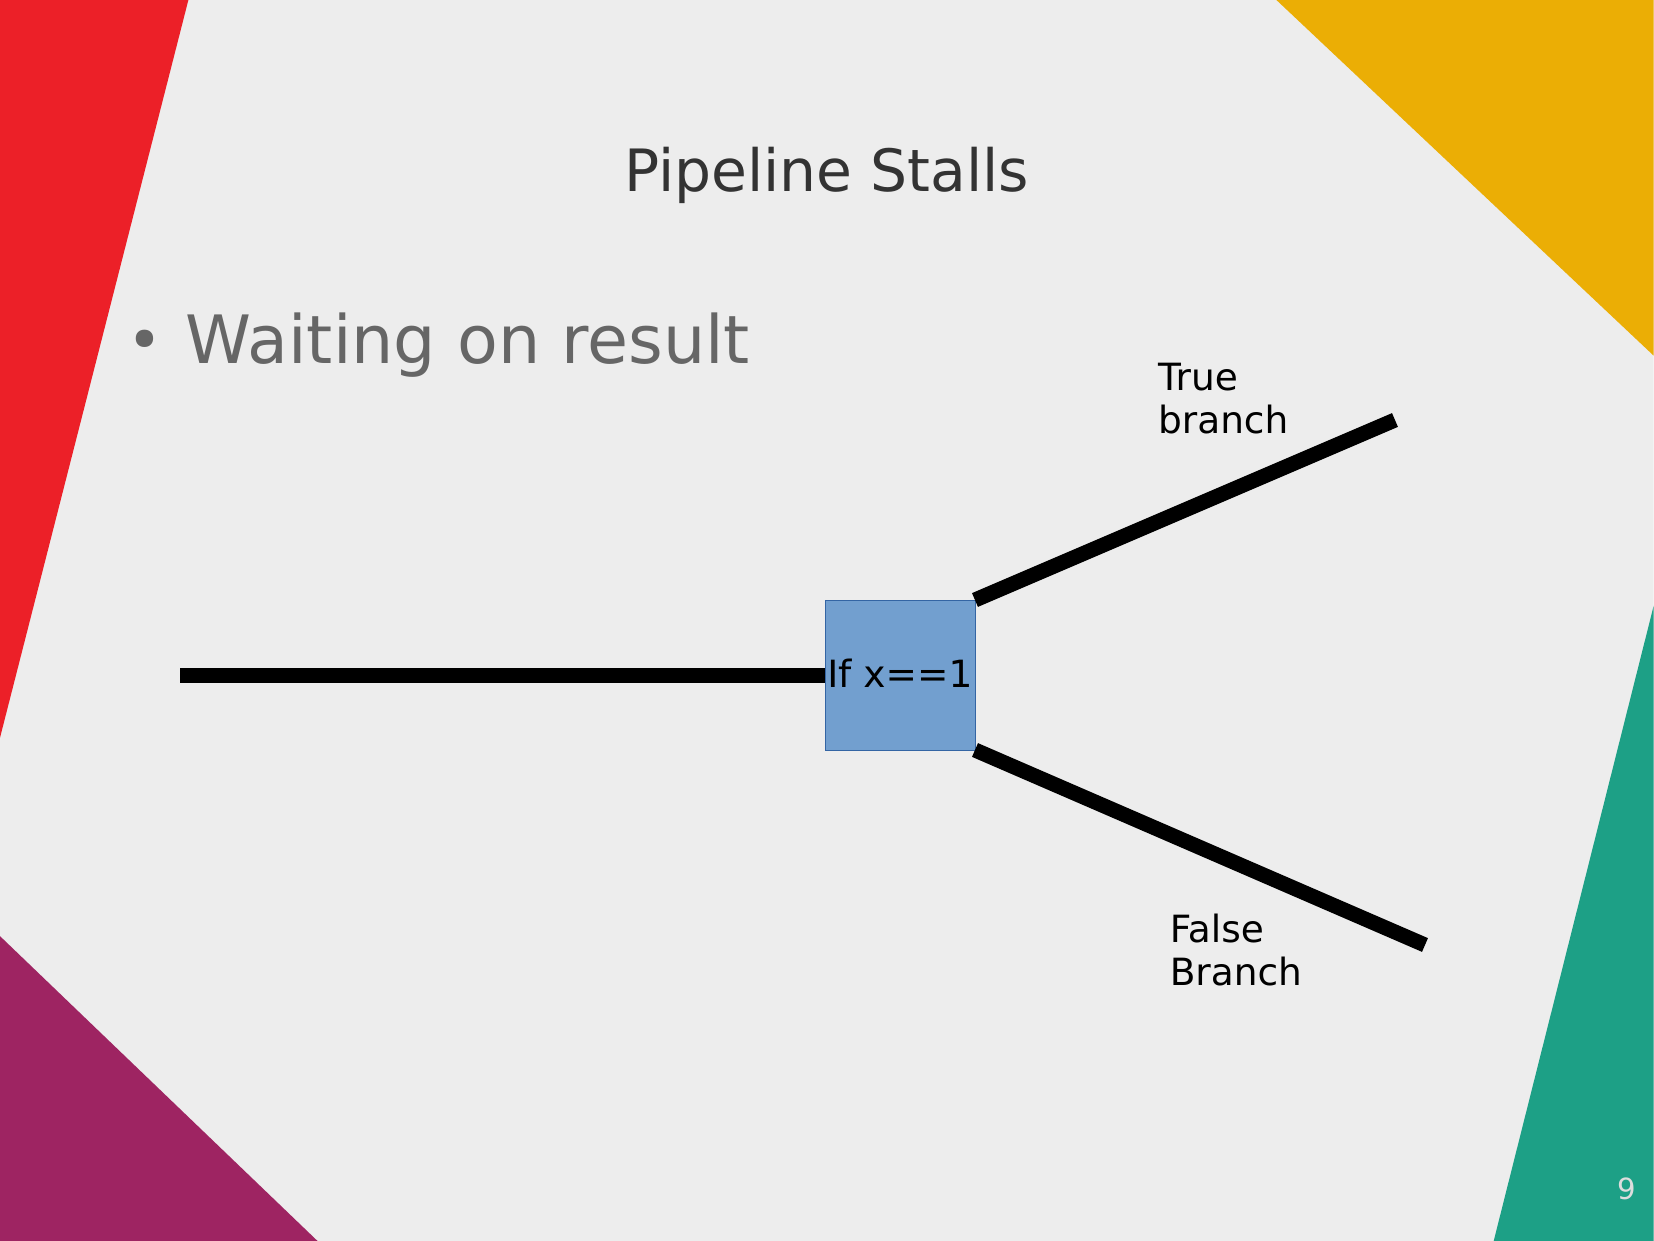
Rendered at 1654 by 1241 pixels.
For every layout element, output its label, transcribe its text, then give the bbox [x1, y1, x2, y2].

list Waiting on result [114, 302, 1539, 1033]
text_box True branch [1143, 348, 1336, 451]
title Pipeline Stalls [114, 73, 1539, 271]
text_box False Branch [1155, 900, 1321, 1002]
text_box If x==1 [825, 600, 976, 751]
